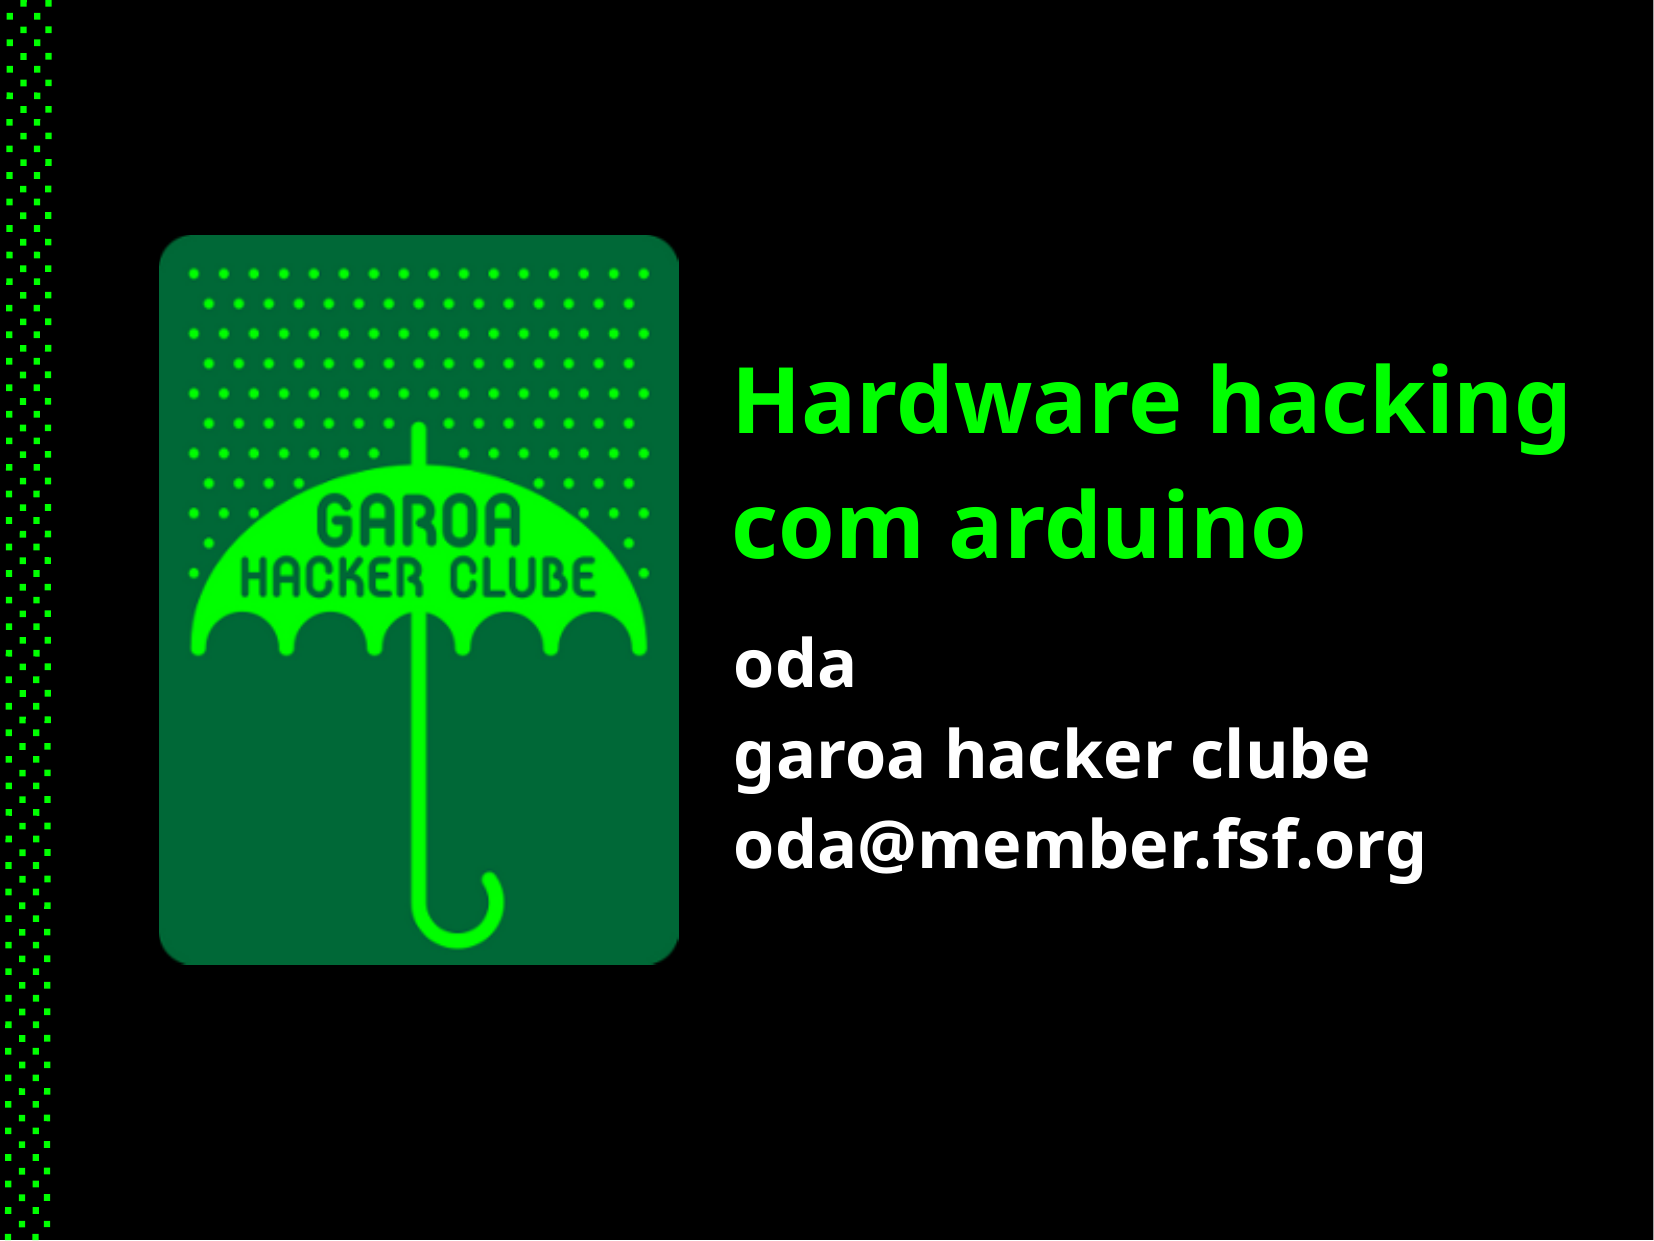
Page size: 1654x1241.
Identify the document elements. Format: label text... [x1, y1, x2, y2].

title Hardware hacking com arduino [731, 301, 1613, 620]
subtitle oda garoa hacker clube oda@member.fsf.org [734, 572, 1630, 932]
picture [159, 235, 679, 966]
